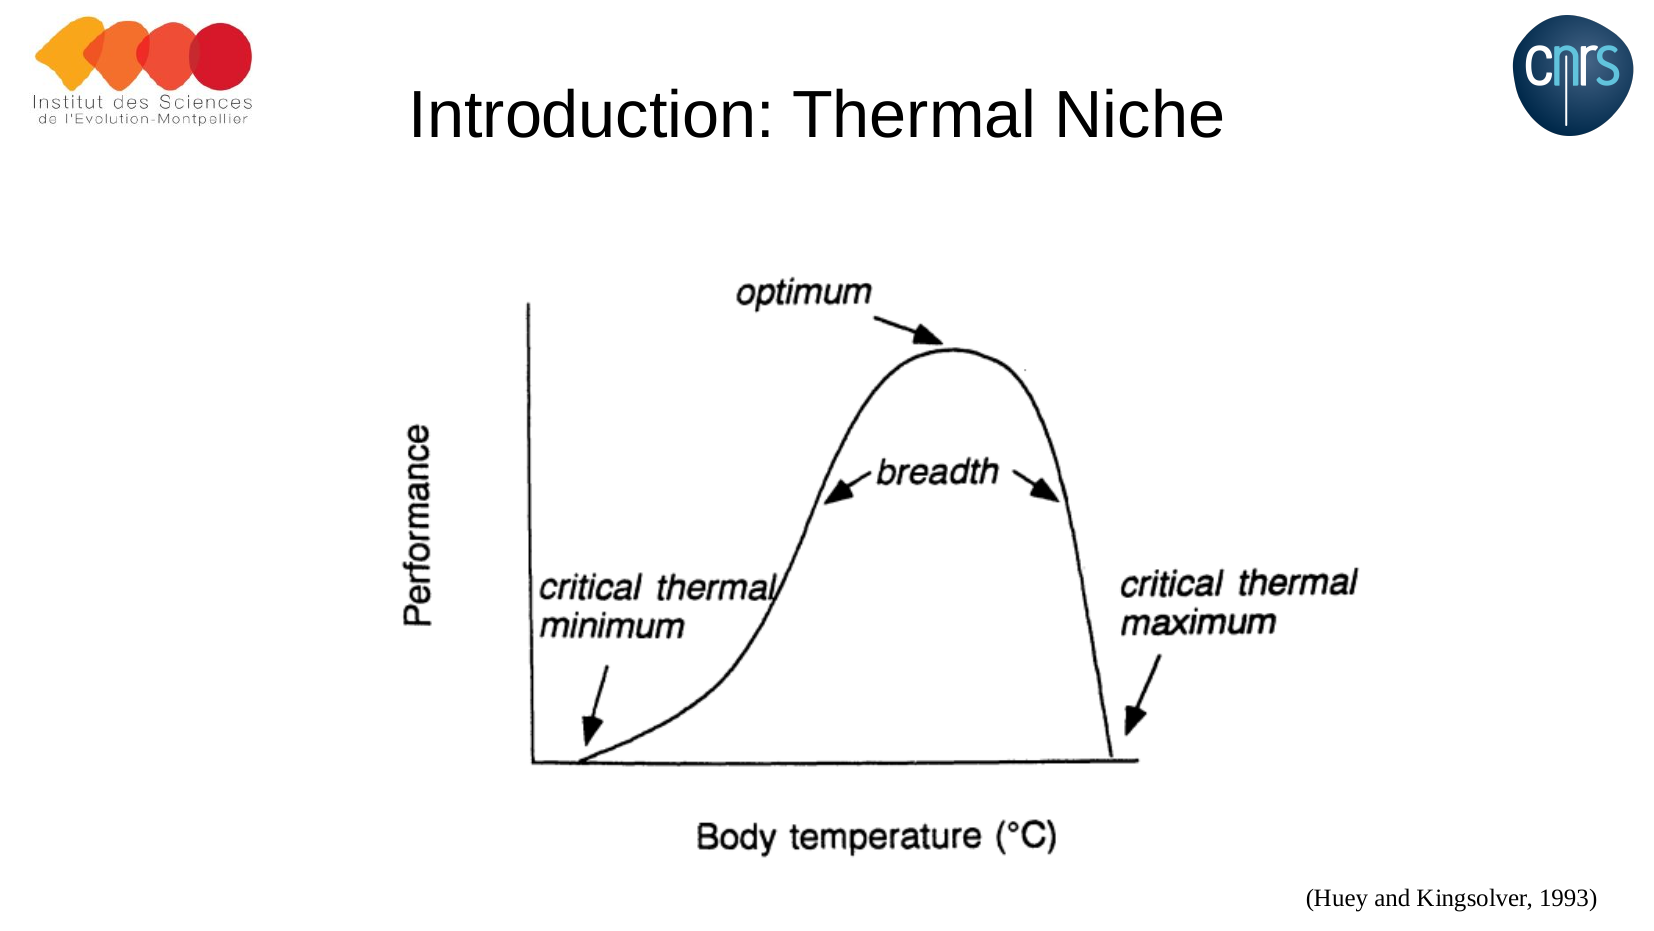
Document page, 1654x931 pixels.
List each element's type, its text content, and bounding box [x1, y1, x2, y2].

picture [360, 221, 1414, 871]
picture [29, 14, 257, 128]
picture [1466, 15, 1654, 136]
chart [1186, 765, 1654, 931]
title Introduction: Thermal Niche [82, 37, 1571, 193]
